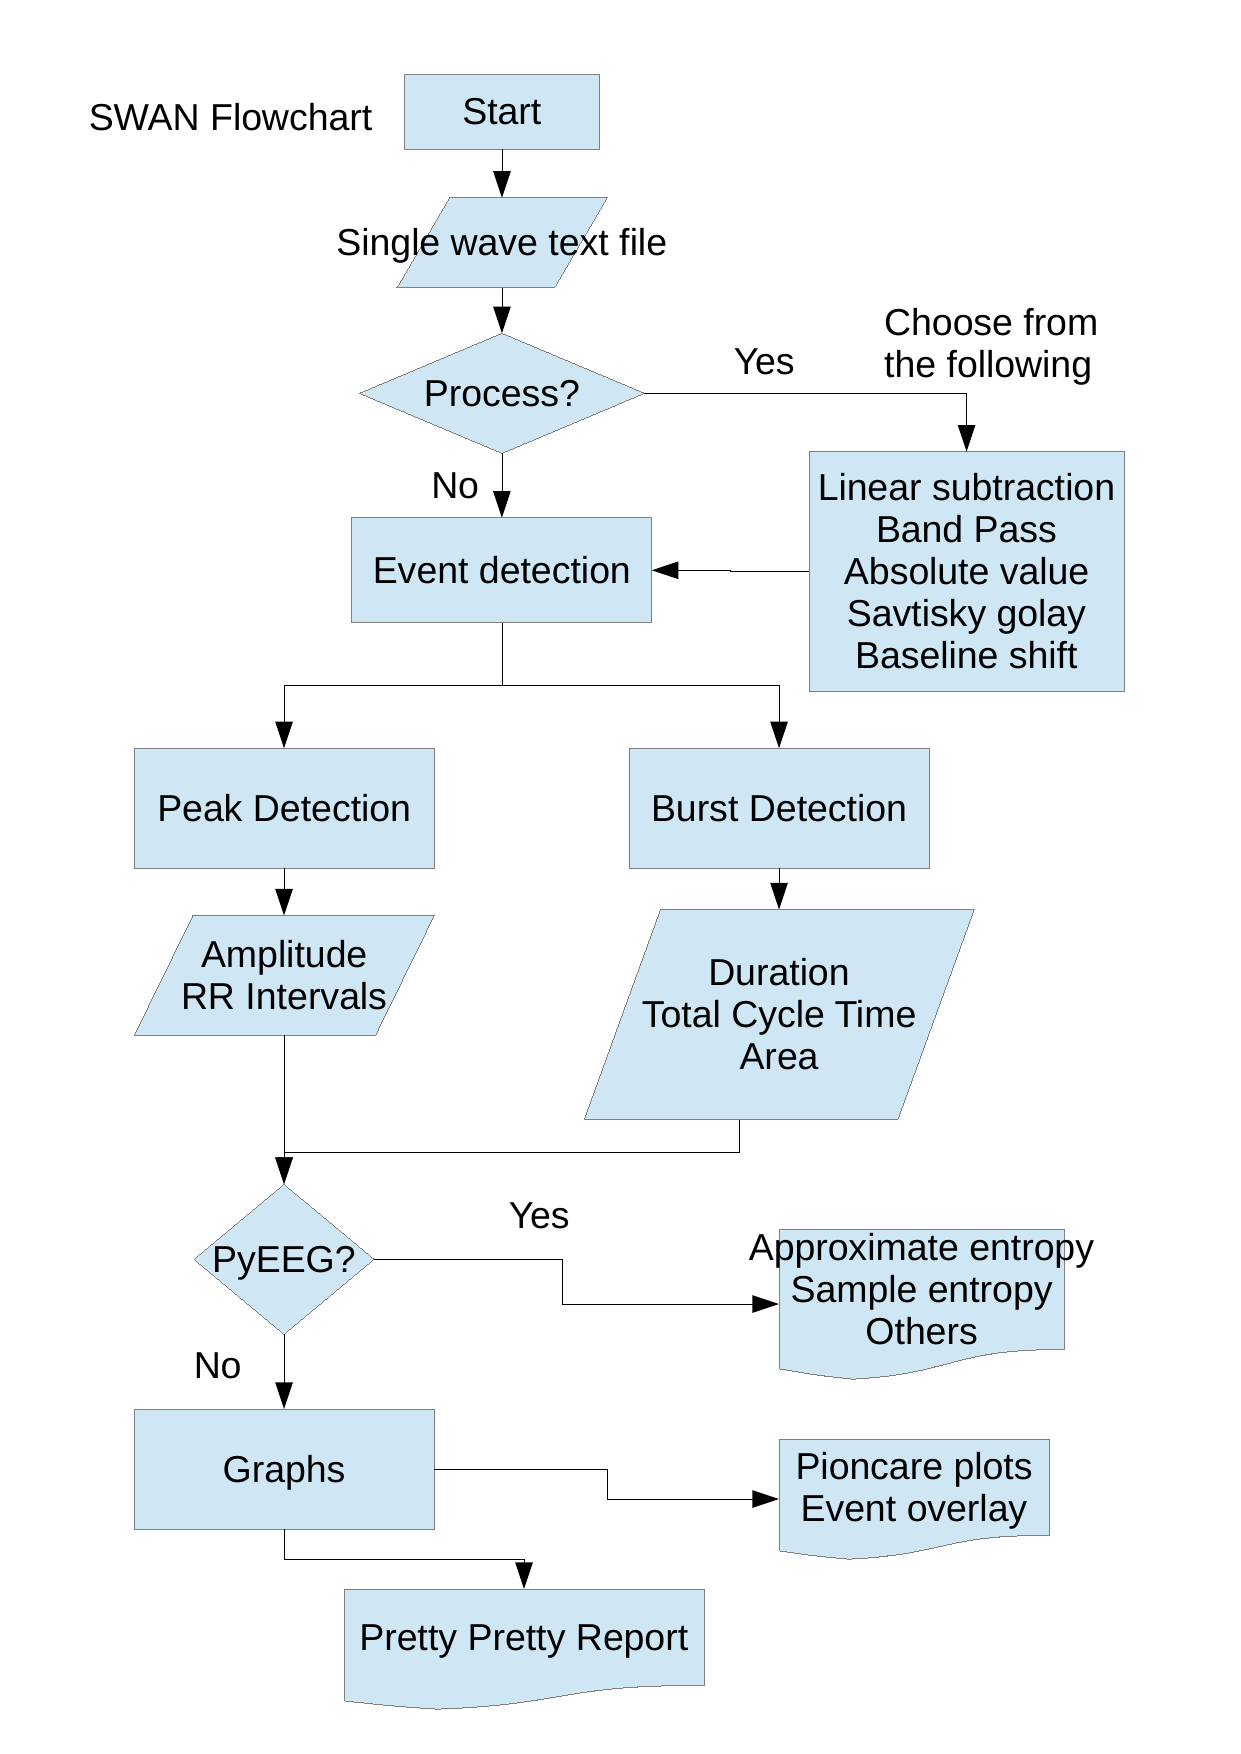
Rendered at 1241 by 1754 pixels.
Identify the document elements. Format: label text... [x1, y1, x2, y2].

text_box Yes [719, 333, 814, 391]
text_box Peak Detection [134, 748, 435, 869]
text_box Event detection [351, 517, 652, 623]
text_box SWAN Flowchart [74, 89, 390, 146]
text_box Burst Detection [629, 748, 930, 869]
text_box Graphs [134, 1409, 435, 1530]
text_box Yes [494, 1187, 589, 1245]
text_box Process? [359, 333, 645, 454]
text_box No [416, 456, 495, 518]
text_box Approximate entropy Sample entropy Others [779, 1229, 1065, 1380]
text_box Choose from the following [869, 294, 1125, 394]
text_box PyEEG? [194, 1184, 375, 1335]
text_box Pretty Pretty Report [344, 1589, 705, 1710]
text_box Linear subtraction Band Pass Absolute value Savtisky golay Baseline shift [809, 451, 1125, 692]
text_box Pioncare plots Event overlay [779, 1439, 1050, 1560]
text_box Duration Total Cycle Time Area [584, 909, 975, 1120]
text_box Amplitude RR Intervals [134, 915, 435, 1036]
text_box Single wave text file [396, 197, 608, 288]
text_box Start [404, 74, 600, 150]
text_box No [179, 1337, 257, 1395]
